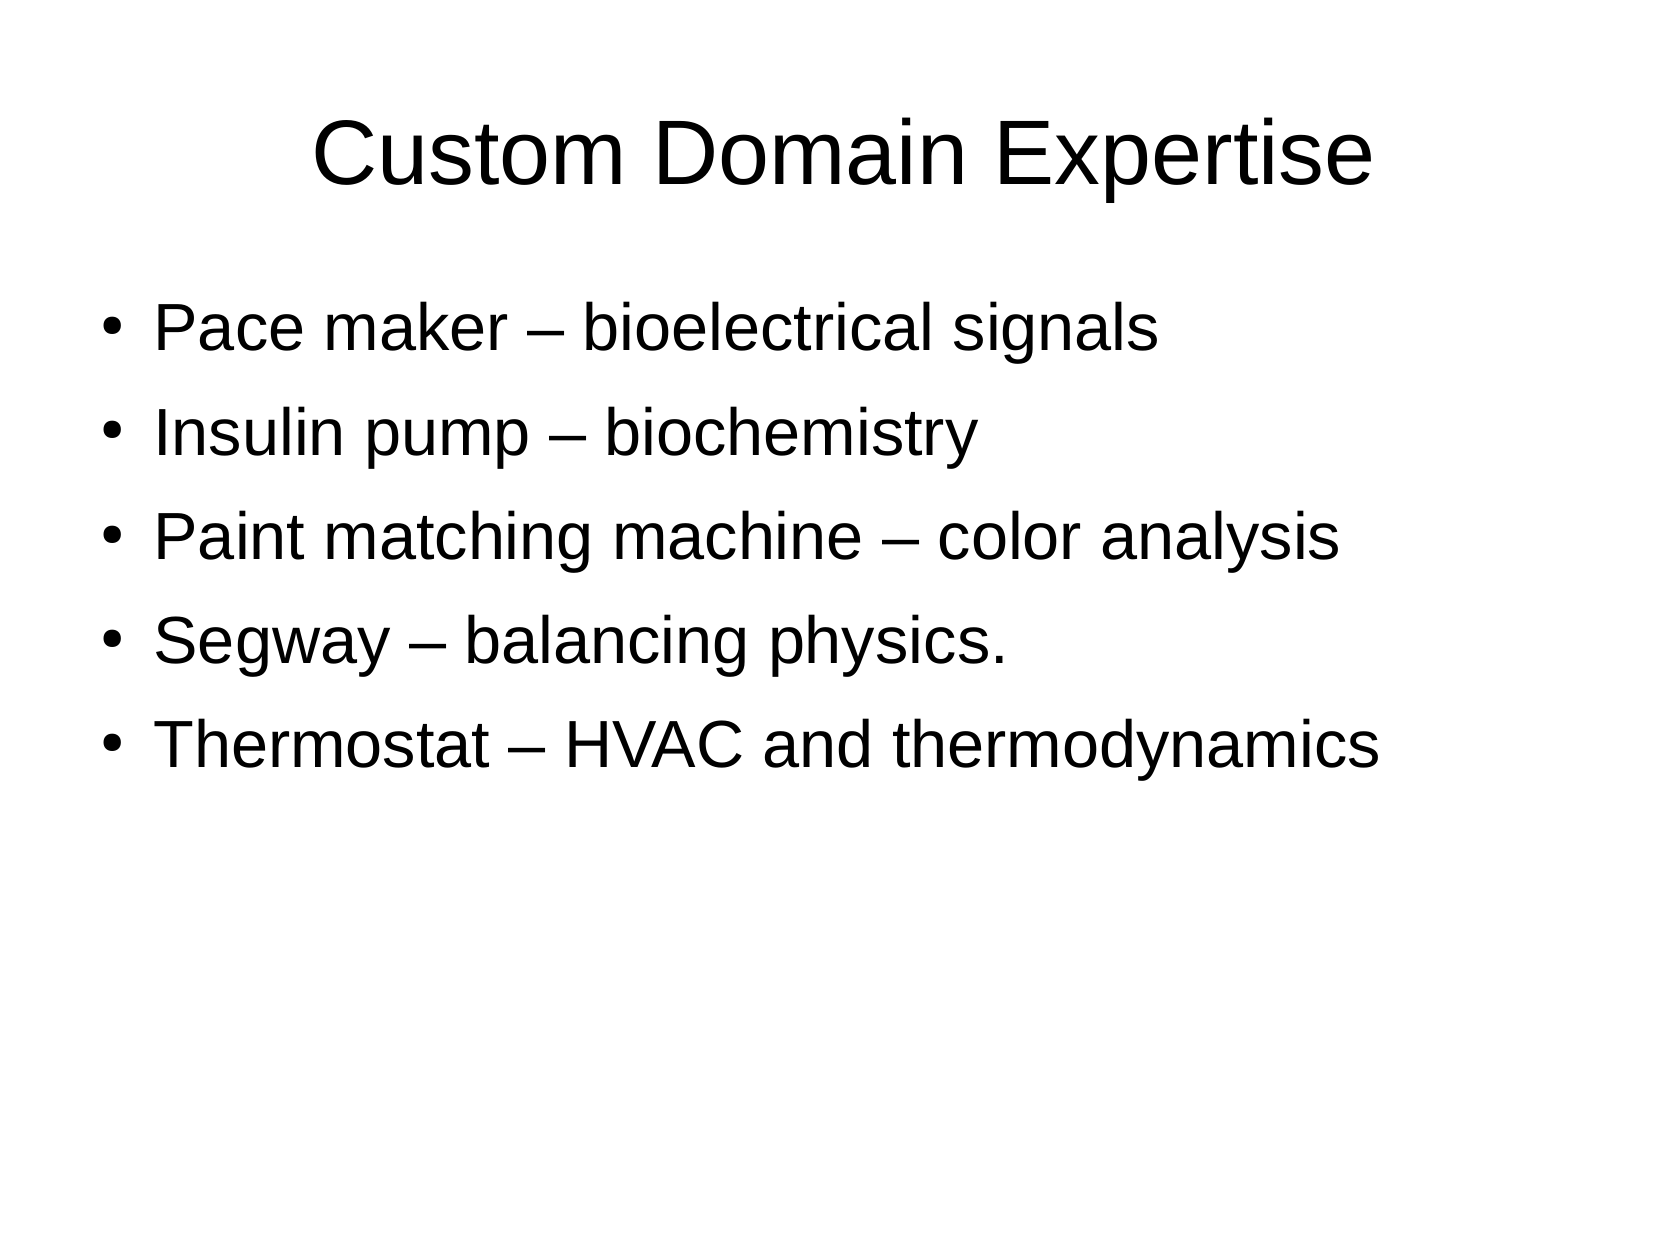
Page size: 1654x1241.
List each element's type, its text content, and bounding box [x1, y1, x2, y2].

title Custom Domain Expertise [82, 49, 1571, 257]
list Pace maker – bioelectrical signals Insulin pump – biochemistry Paint matching machine – color analysis Segway – balancing physics. Thermostat – HVAC and thermodynamics [82, 290, 1571, 1010]
